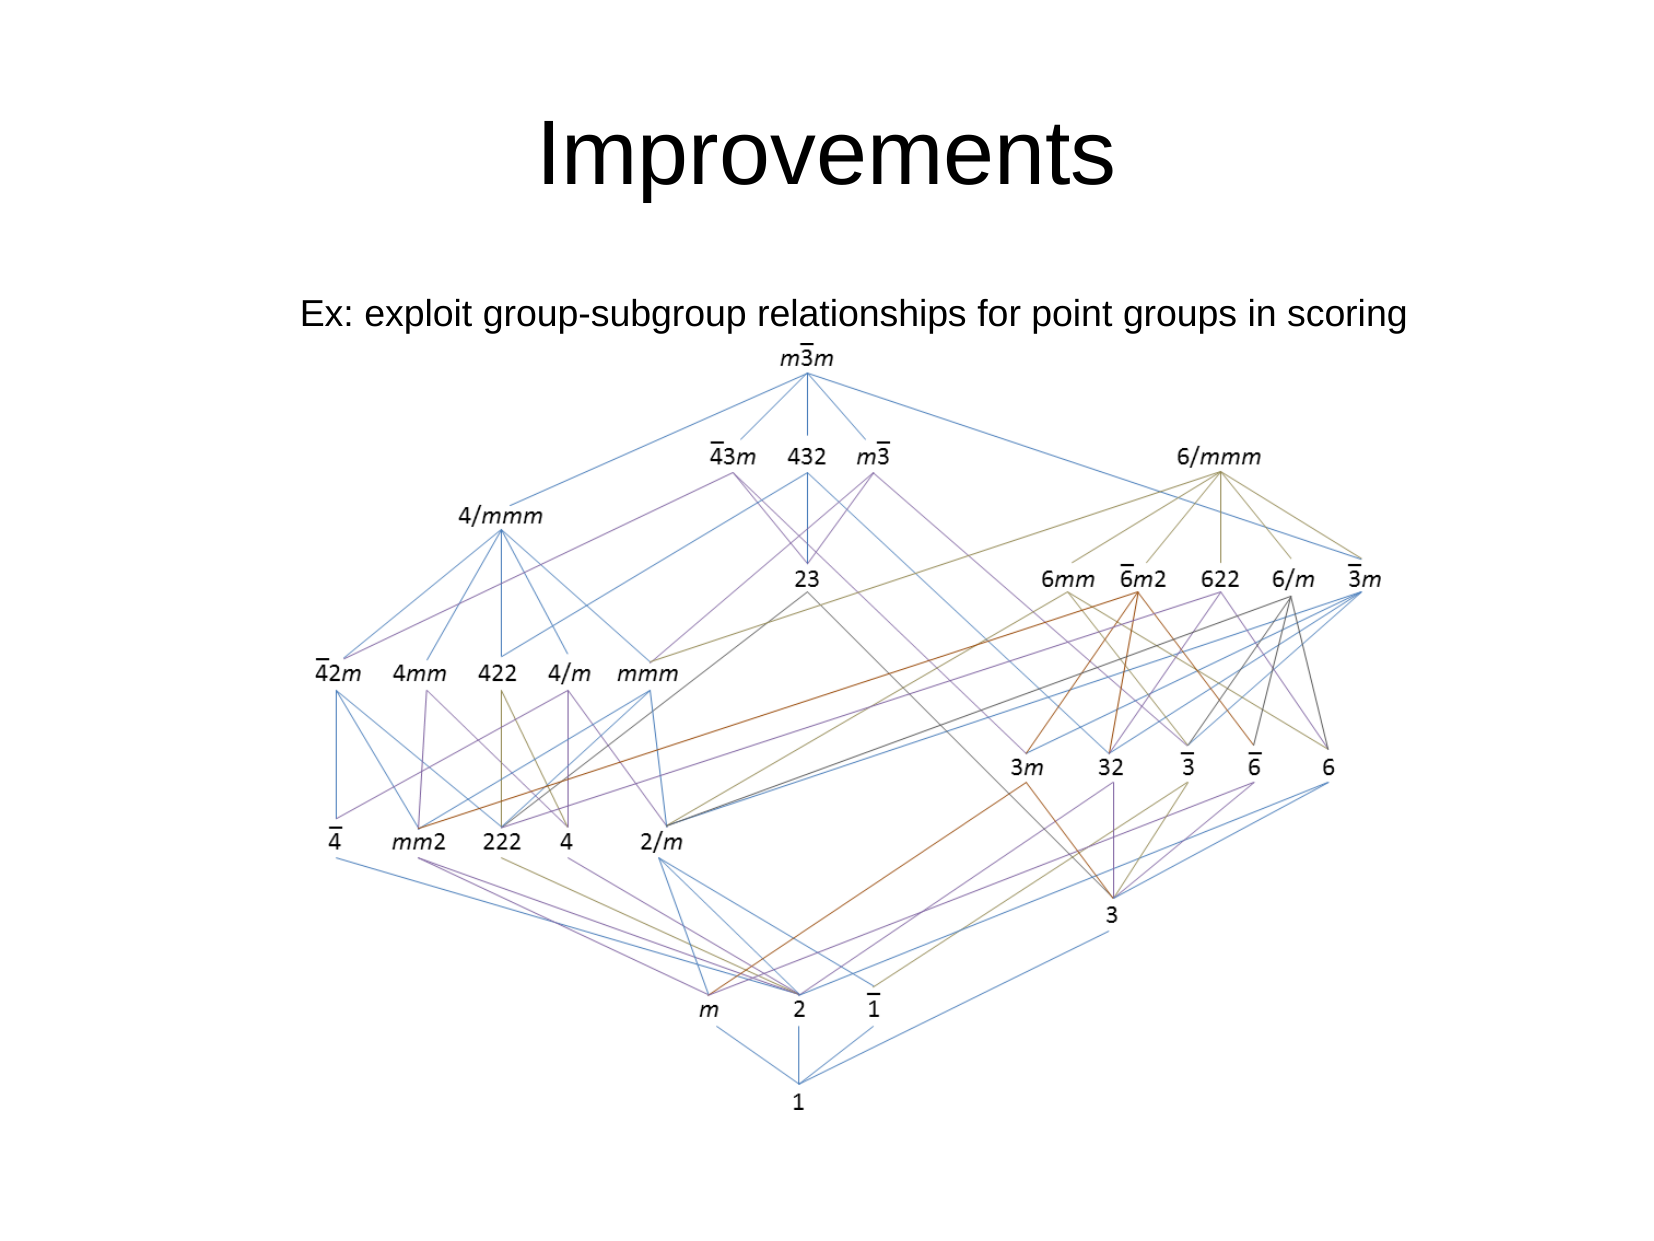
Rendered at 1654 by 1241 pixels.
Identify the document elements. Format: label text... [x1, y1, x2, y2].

text_box Ex: exploit group-subgroup relationships for point groups in scoring [285, 285, 1423, 342]
picture [315, 343, 1381, 1111]
title Improvements [82, 49, 1571, 257]
